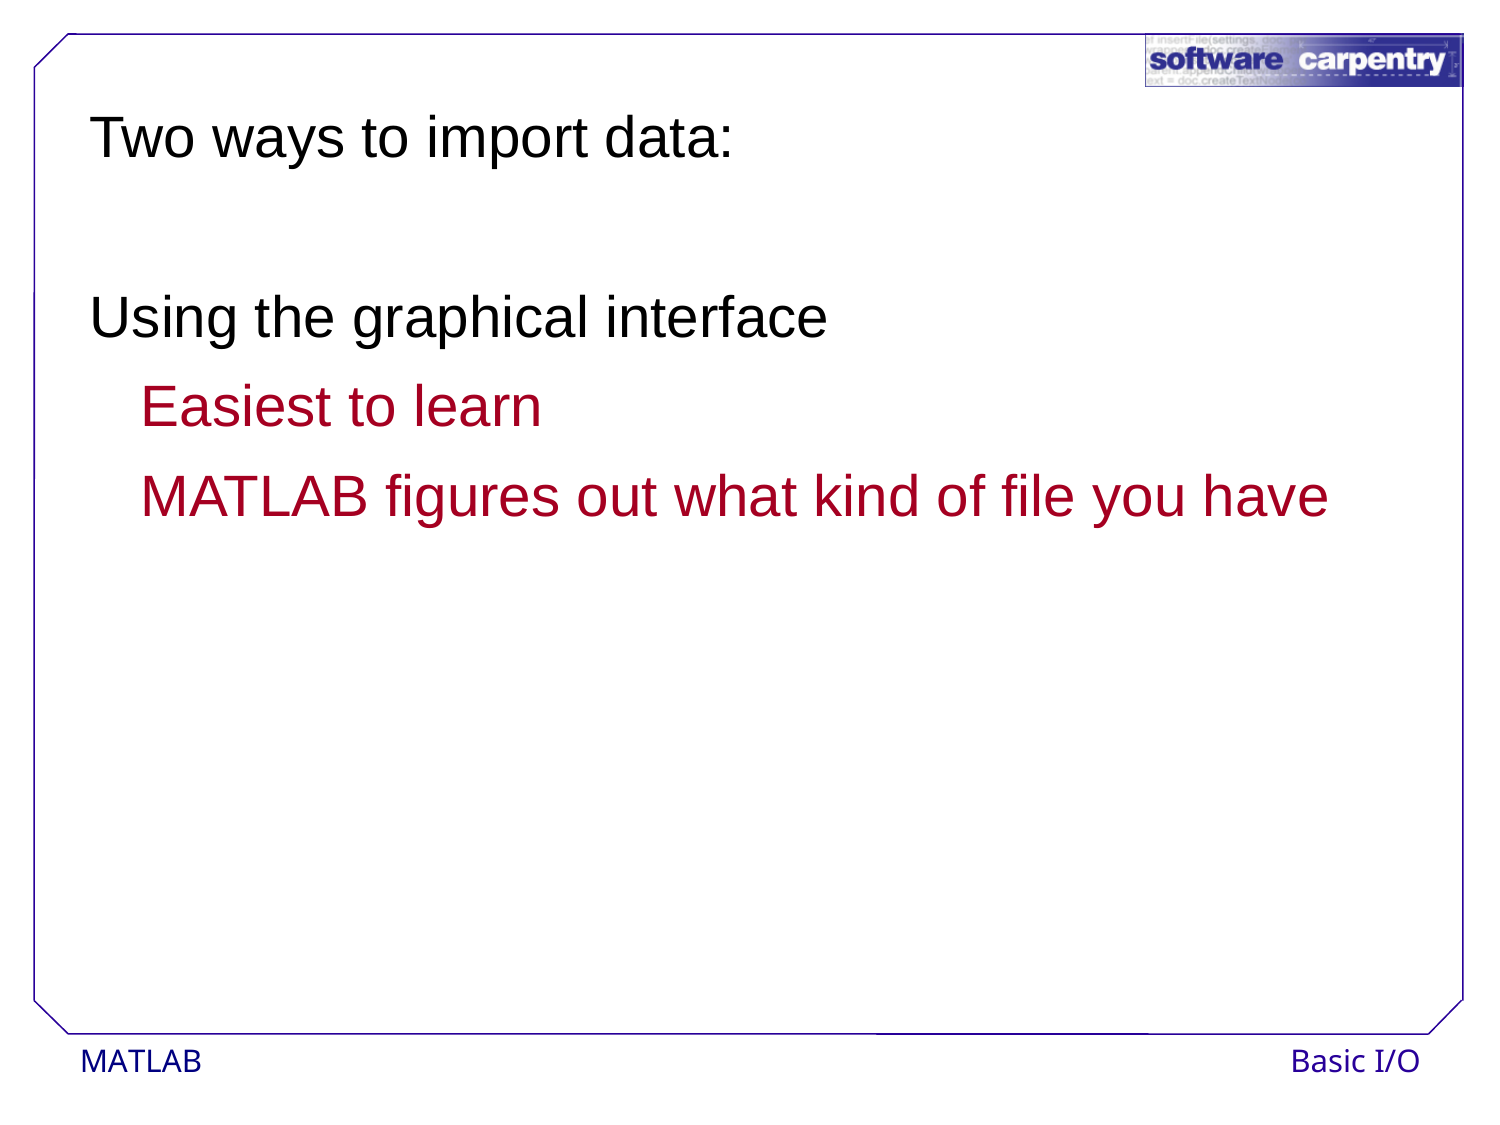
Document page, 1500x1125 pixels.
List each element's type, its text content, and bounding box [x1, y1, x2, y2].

picture [1145, 33, 1464, 87]
list Two ways to import data: Using the graphical interface Easiest to learn MATLAB figures out what kind of file you have [75, 99, 1363, 1013]
